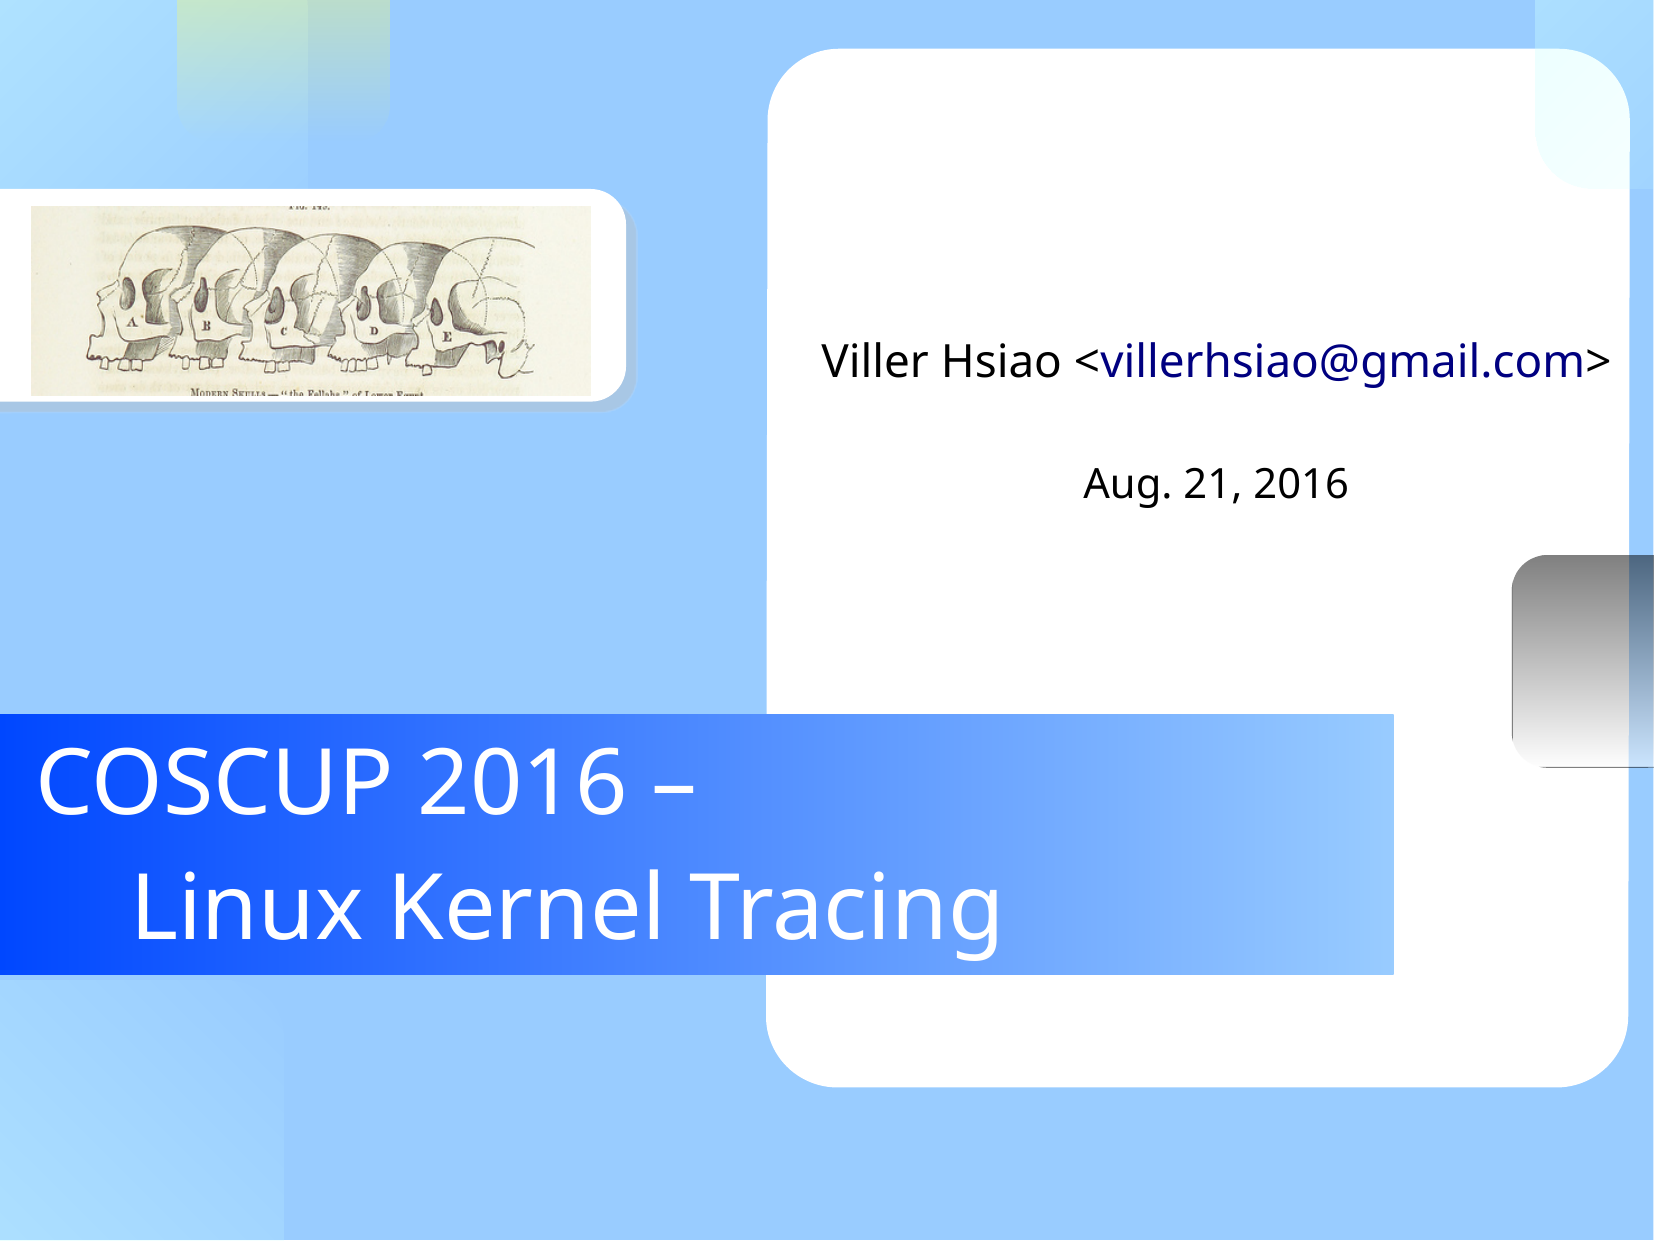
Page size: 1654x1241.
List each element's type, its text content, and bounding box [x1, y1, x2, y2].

picture [31, 206, 591, 396]
text_box BCC [757, 715, 761, 734]
subtitle Viller Hsiao <villerhsiao@gmail.com> Aug. 21, 2016 [814, 338, 1619, 500]
text_box BCC [757, 949, 761, 974]
title COSCUP 2016 – Linux Kernel Tracing [35, 734, 1366, 949]
